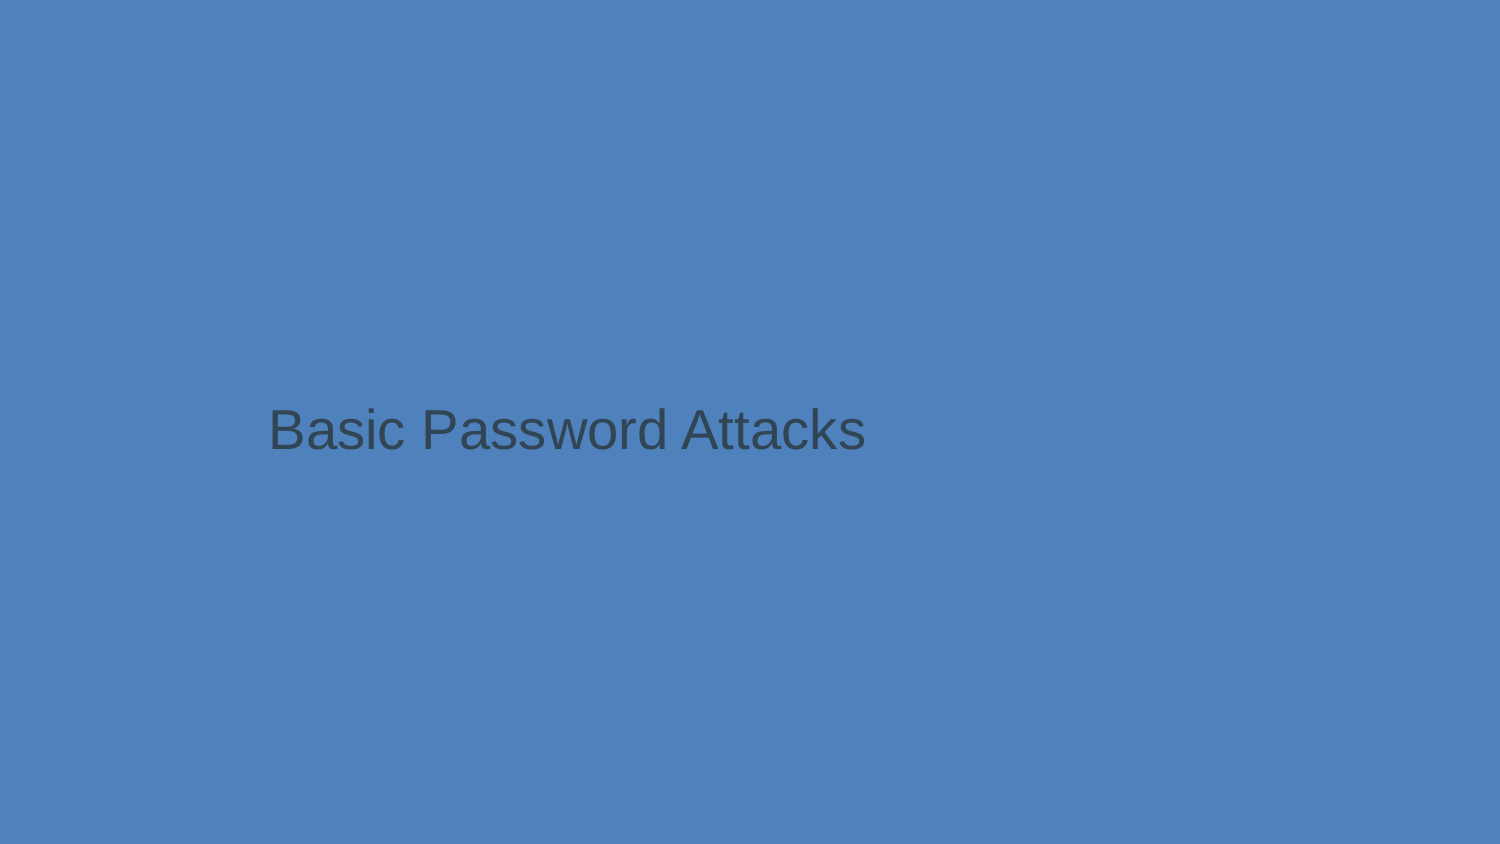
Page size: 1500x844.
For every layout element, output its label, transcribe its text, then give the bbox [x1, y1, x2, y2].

title Basic Password Attacks [260, 389, 1484, 465]
